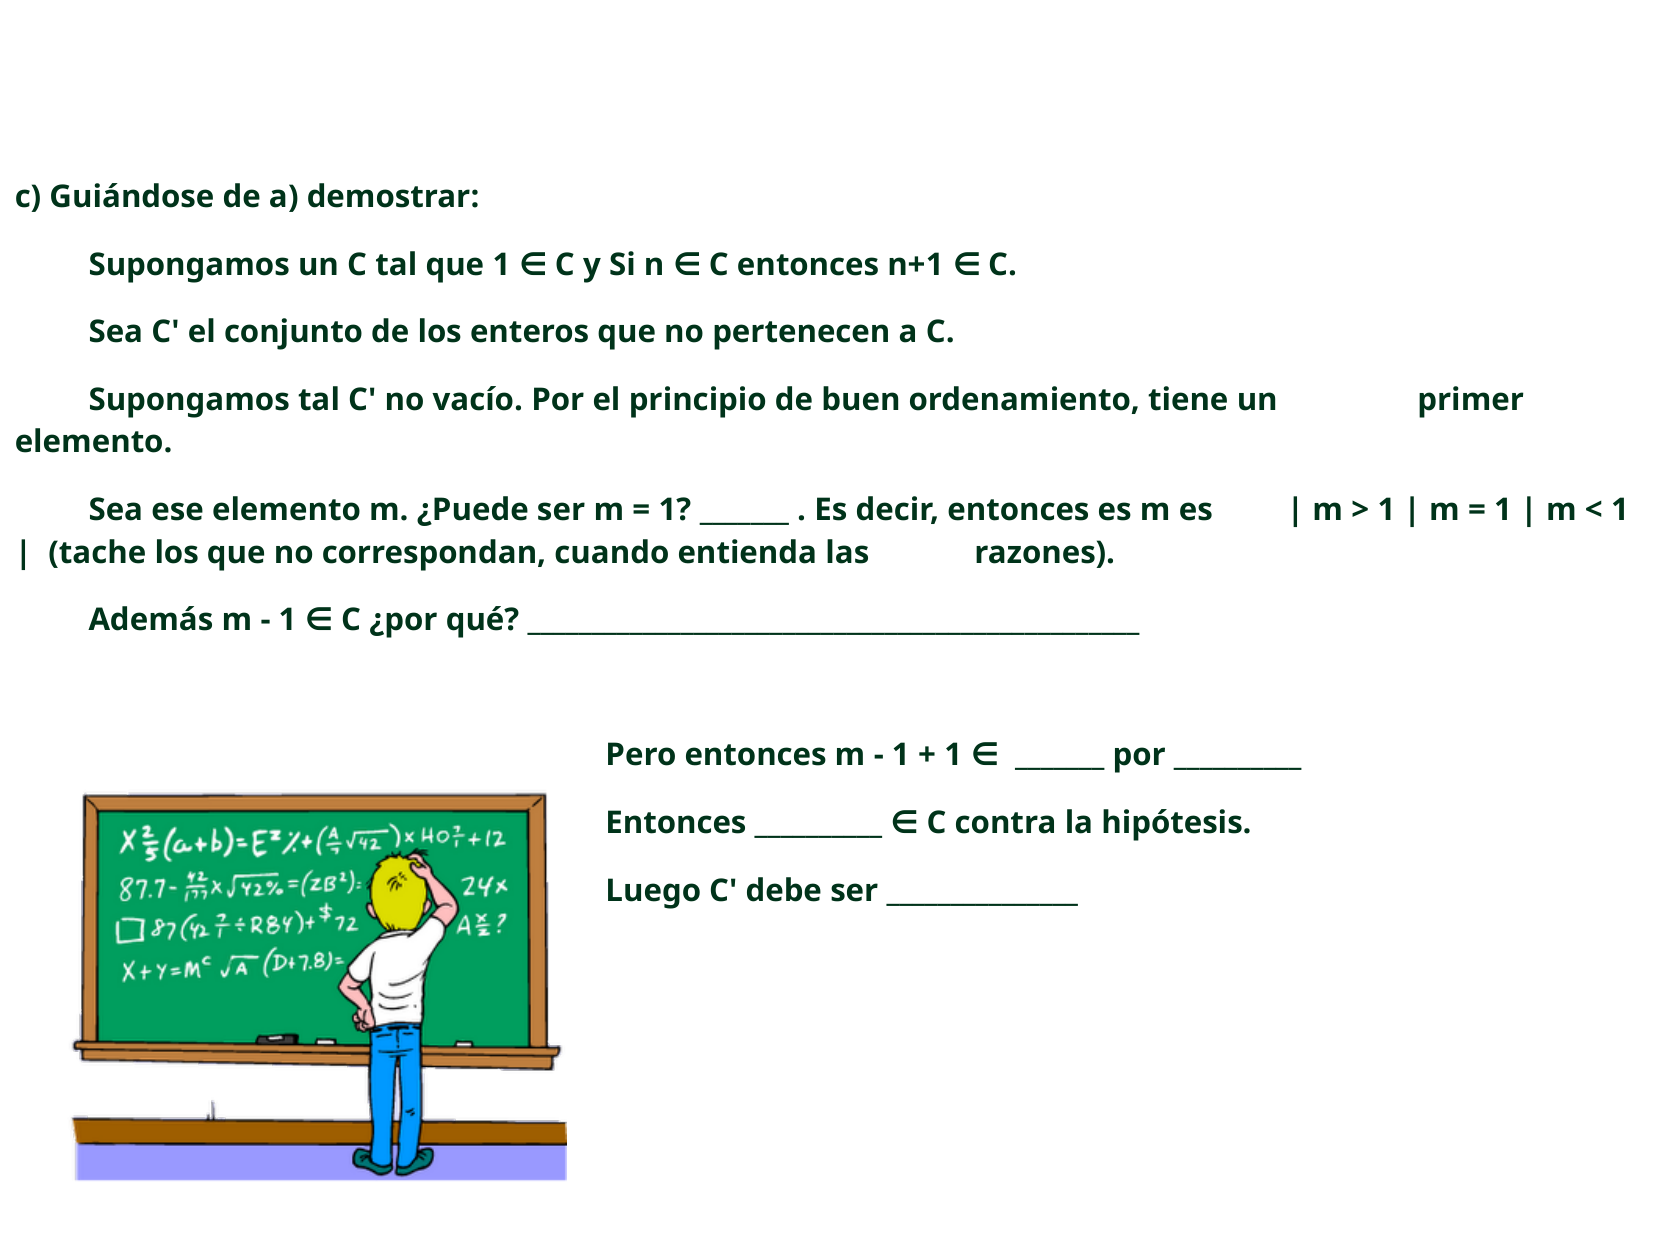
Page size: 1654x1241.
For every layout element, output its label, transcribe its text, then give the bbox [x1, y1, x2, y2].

text_box c) Guiándose de a) demostrar: Supongamos un C tal que 1 ∈ C y Si n ∈ C entonces n+1 ∈ C. Sea C' el conjunto de los enteros que no pertenecen a C. Supongamos tal C' no vacío. Por el principio de buen ordenamiento, tiene un primer elemento. Sea ese elemento m. ¿Puede ser m = 1? _______ . Es decir, entonces es m es | m > 1 | m = 1 | m < 1 | (tache los que no correspondan, cuando entienda las razones). Además m - 1 ∈ C ¿por qué? ________________________________________________ Pero entonces m - 1 + 1 ∈ _______ por __________ Entonces __________ ∈ C contra la hipótesis. Luego C' debe ser _______________ [0, 99, 1654, 1071]
picture [66, 765, 567, 1182]
